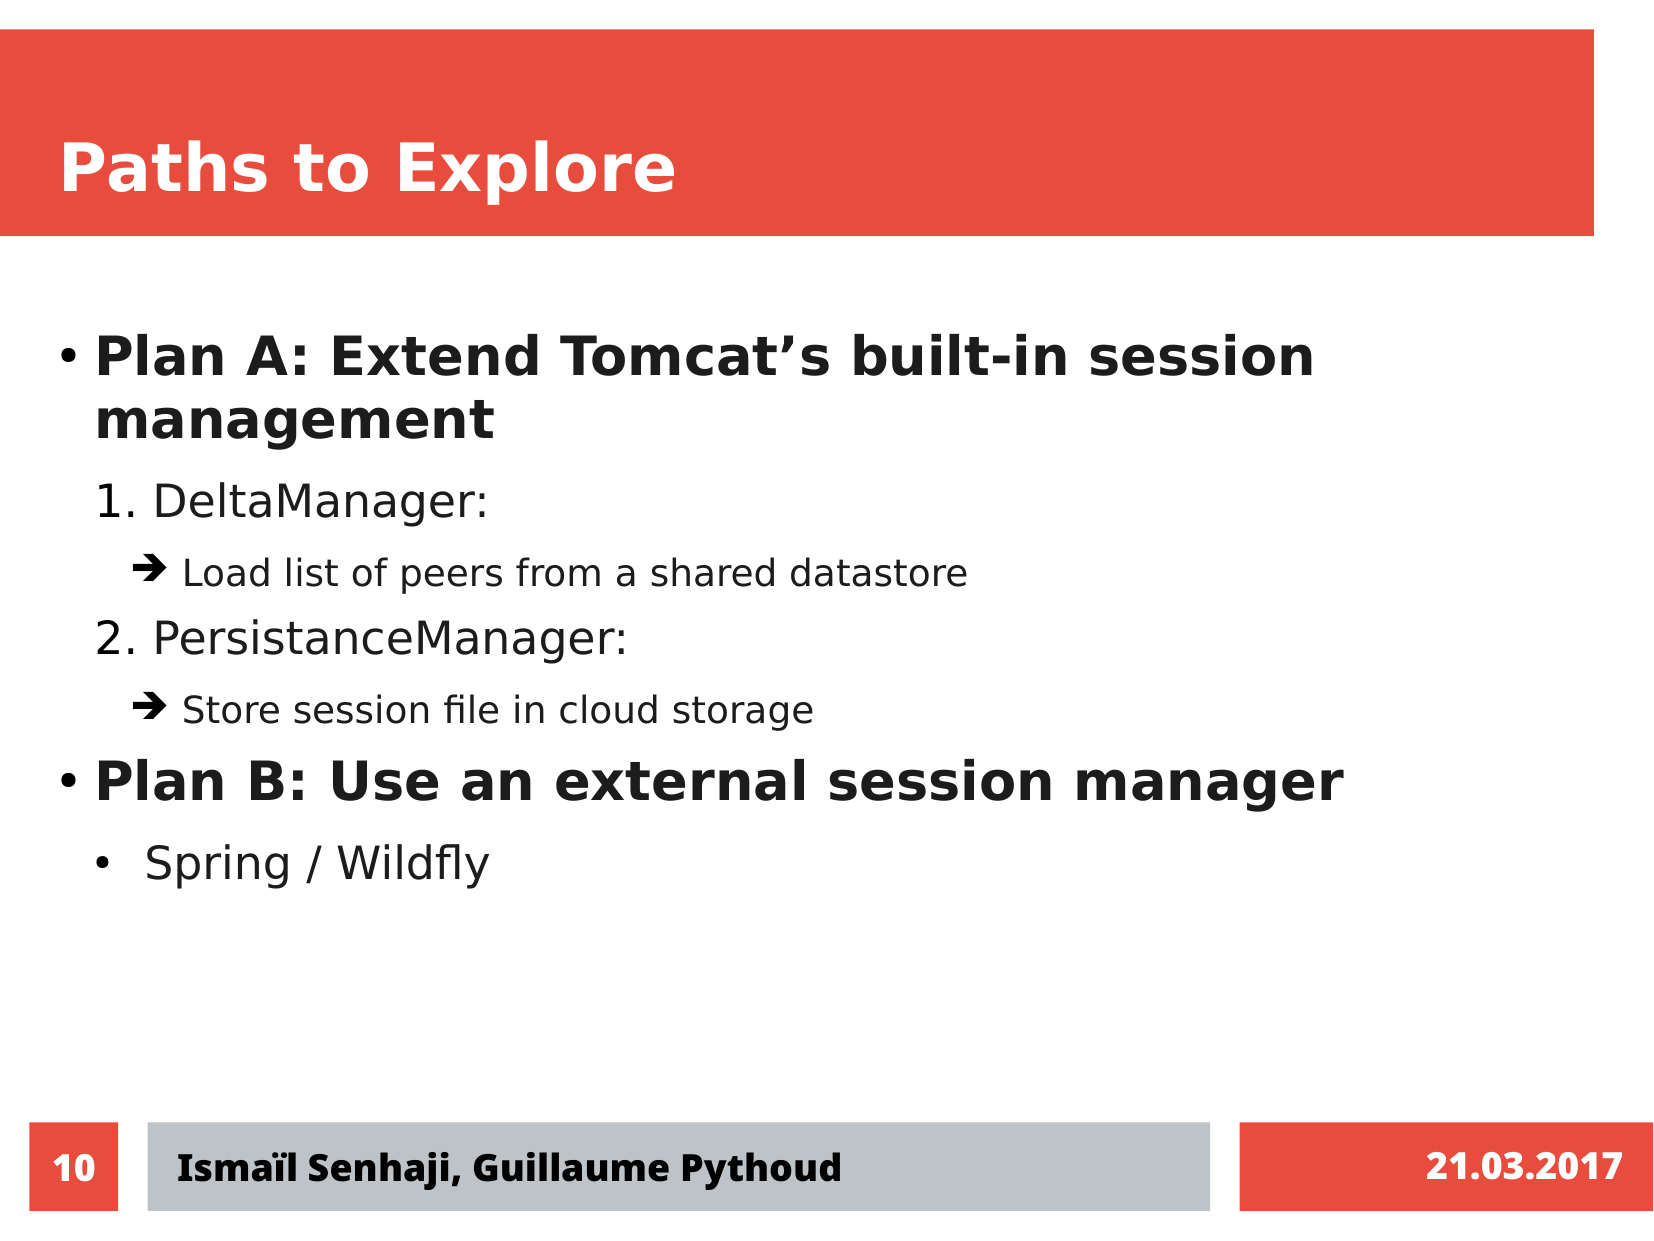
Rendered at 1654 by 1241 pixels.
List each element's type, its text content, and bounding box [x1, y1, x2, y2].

title Paths to Explore [58, 59, 1594, 207]
list Plan A: Extend Tomcat’s built-in session management DeltaManager: Load list of peers from a shared datastore PersistanceManager: Store session file in cloud storage Plan B: Use an external session manager Spring / Wildfly [58, 324, 1565, 1093]
